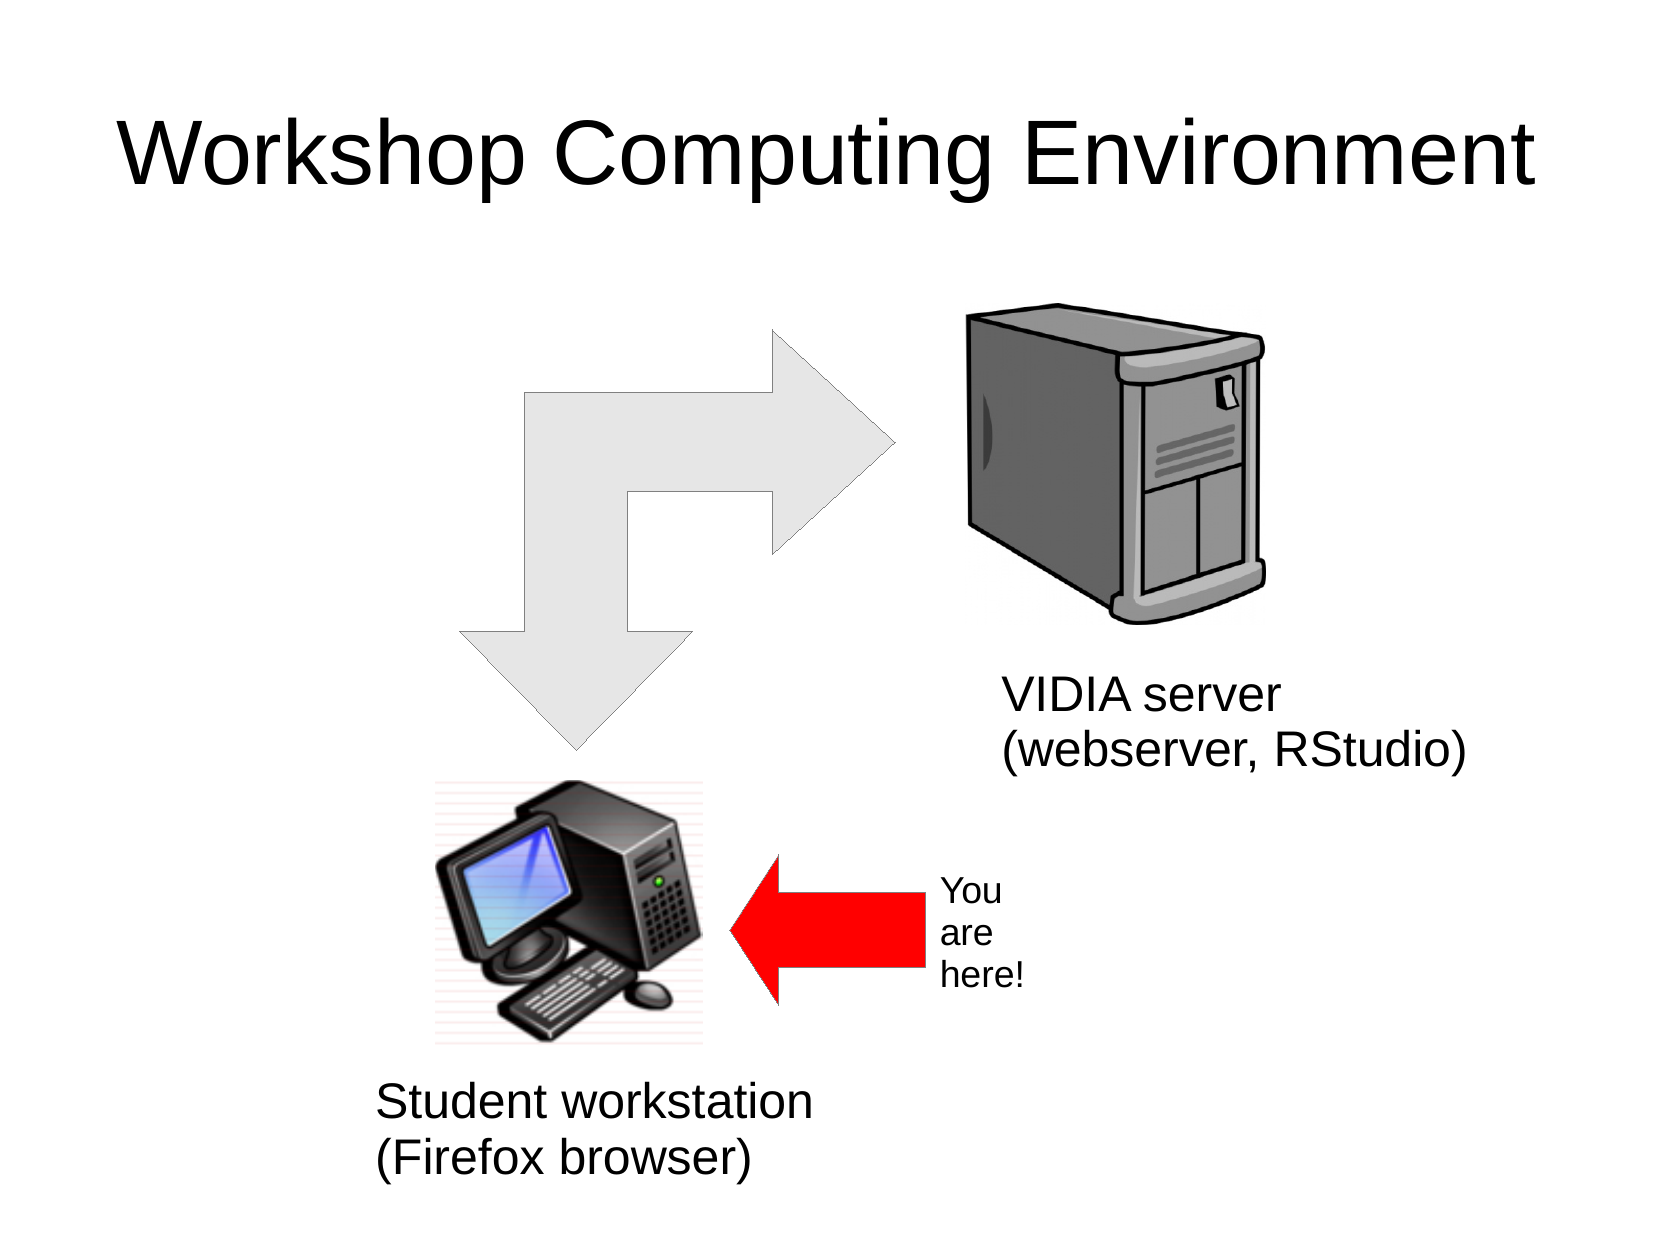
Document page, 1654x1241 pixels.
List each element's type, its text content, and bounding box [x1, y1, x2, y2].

text_box You are here! [925, 861, 1061, 1003]
text_box [459, 329, 896, 751]
title Workshop Computing Environment [82, 49, 1571, 257]
picture [435, 780, 703, 1047]
text_box Student workstation (Firefox browser) [360, 1065, 830, 1193]
text_box [729, 854, 925, 1006]
text_box VIDIA server (webserver, RStudio) [986, 658, 1483, 785]
picture [965, 303, 1266, 625]
